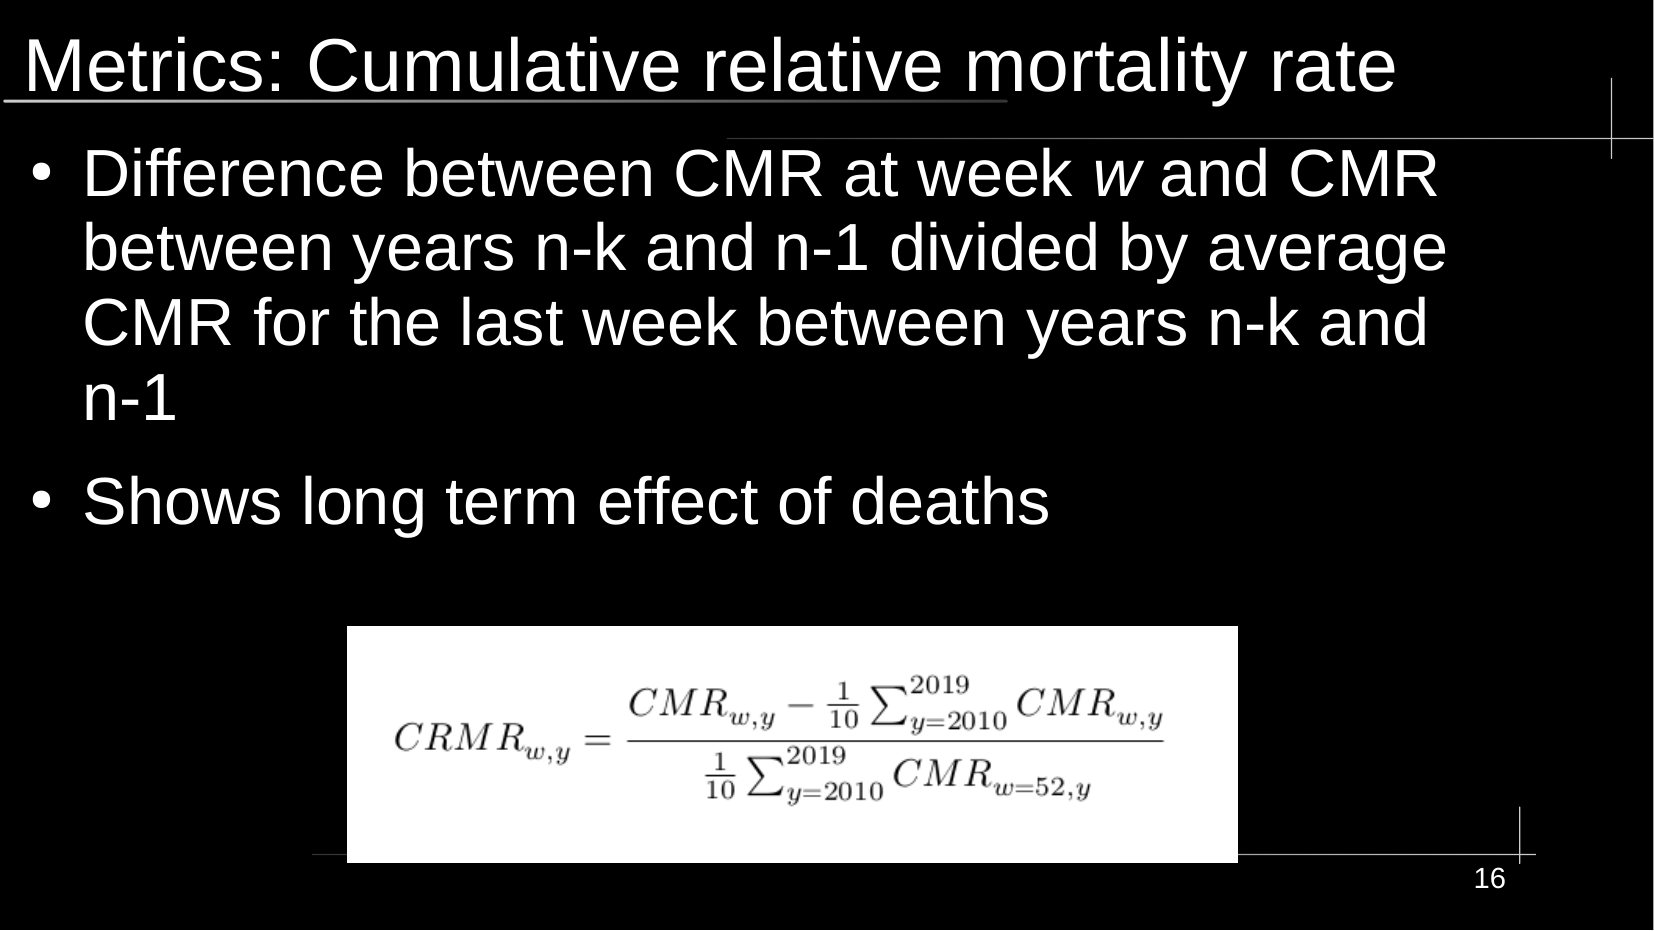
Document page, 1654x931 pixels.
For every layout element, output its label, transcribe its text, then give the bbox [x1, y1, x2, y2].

title Metrics: Cumulative relative mortality rate [23, 11, 1589, 119]
picture [347, 626, 1238, 863]
list Difference between CMR at week w and CMR between years n-k and n-1 divided by average CMR for the last week between years n-k and n-1 Shows long term effect of deaths [11, 135, 1501, 676]
